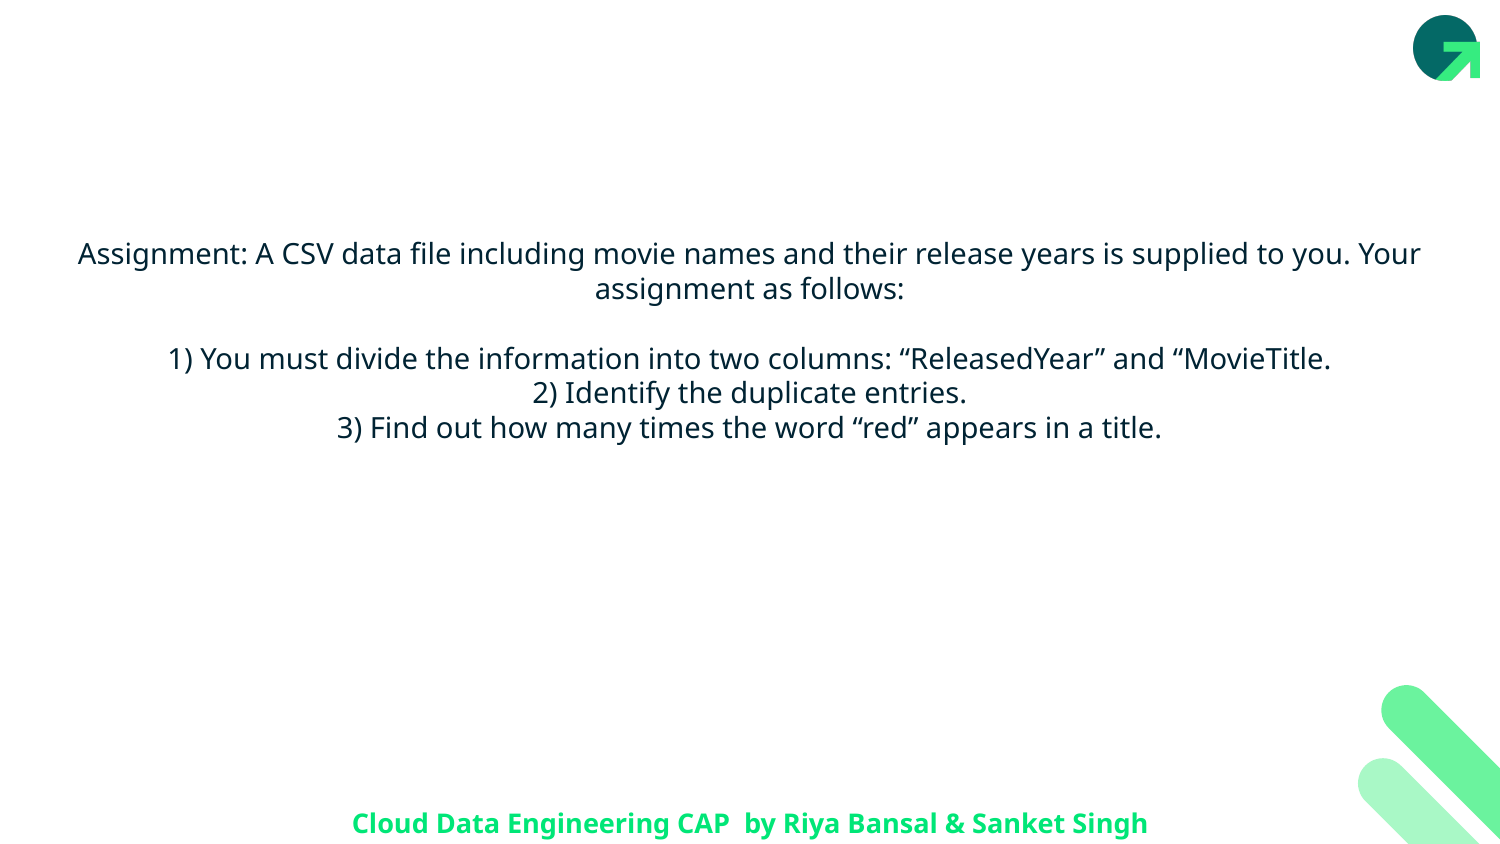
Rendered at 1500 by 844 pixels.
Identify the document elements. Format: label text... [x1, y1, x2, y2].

text_box Cloud Data Engineering CAP by Riya Bansal & Sanket Singh [0, 795, 1500, 844]
title Assignment: A CSV data file including movie names and their release years is supplied to you. Your assignment as follows: 1) You must divide the information into two columns: “ReleasedYear” and “MovieTitle. 2) Identify the duplicate entries. 3) Find out how many times the word “red” appears in a title. [51, 327, 1449, 422]
picture [1413, 15, 1480, 81]
